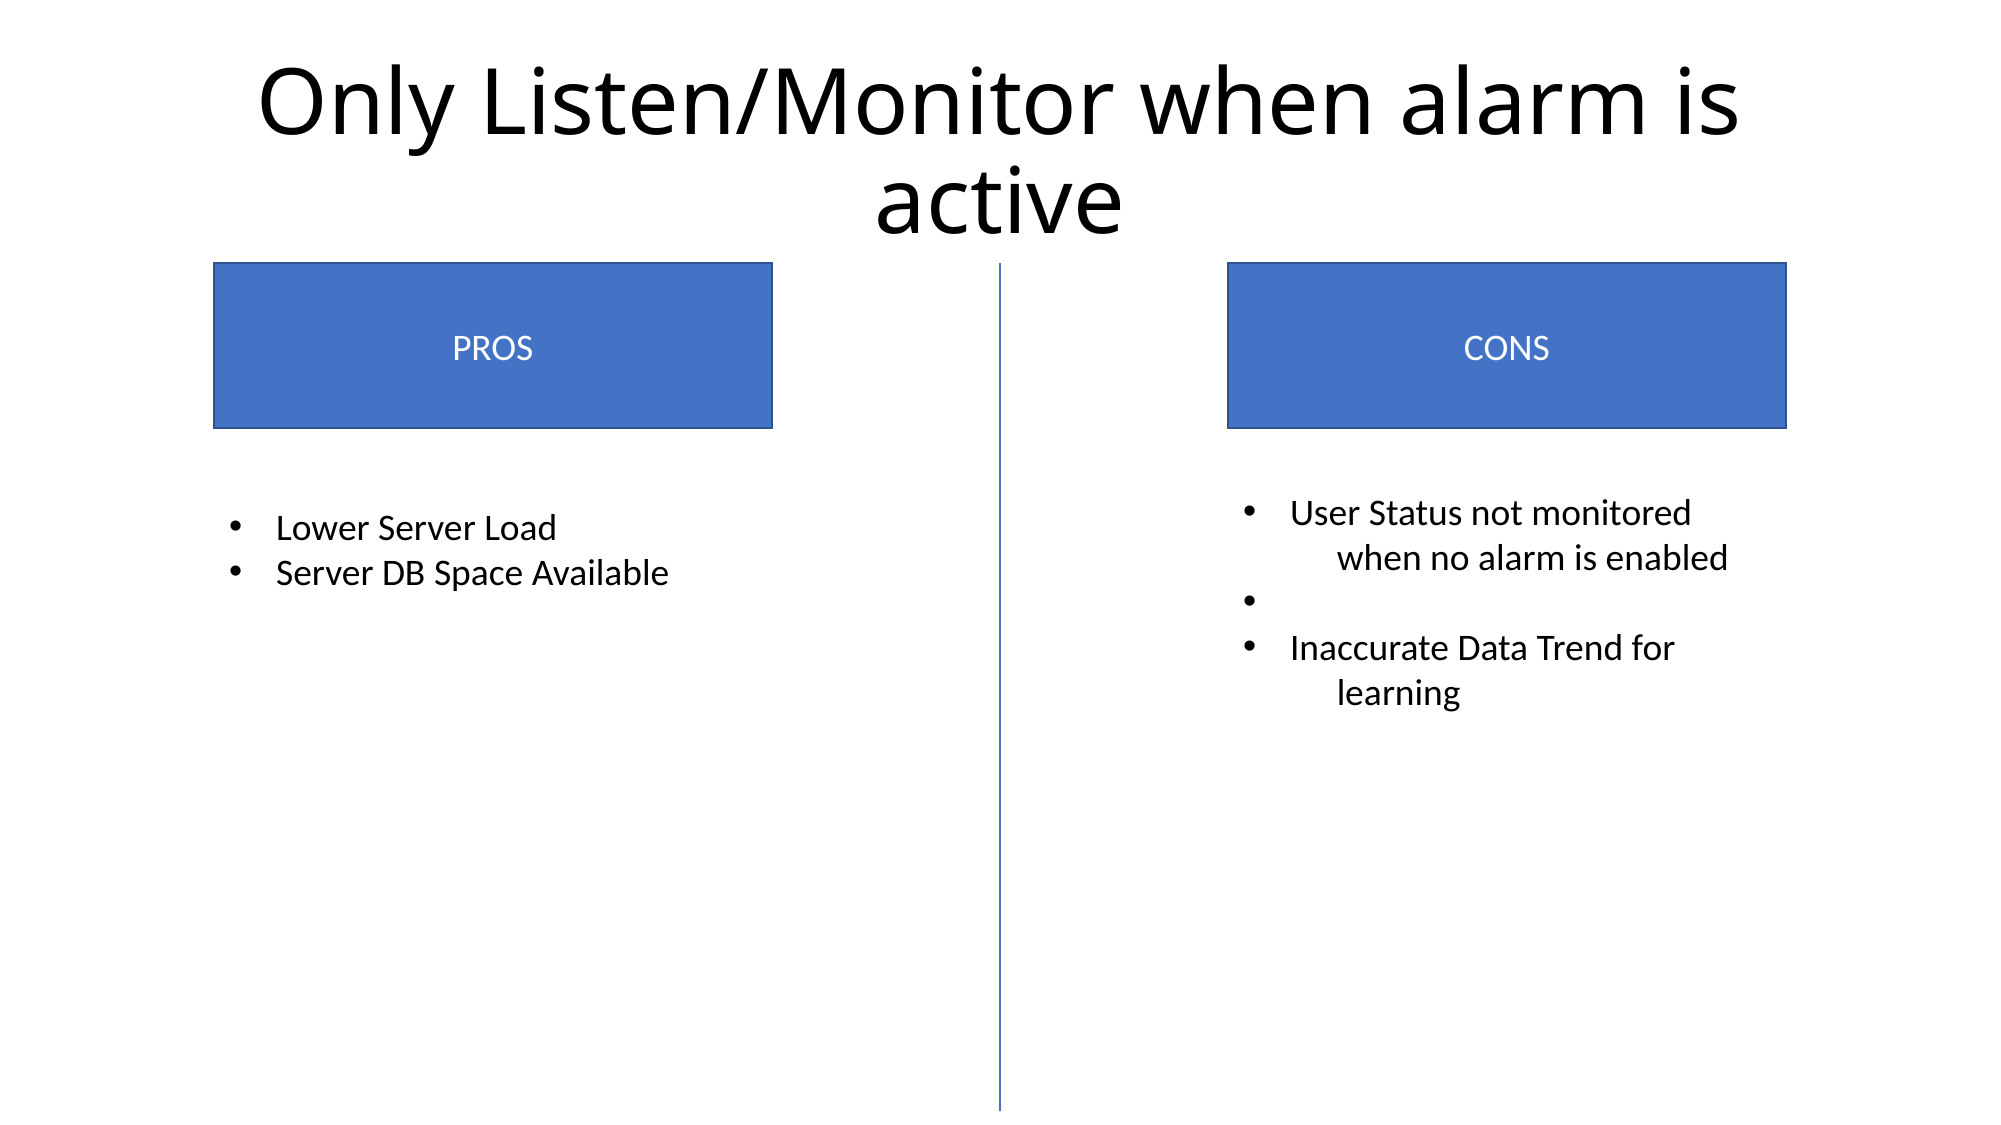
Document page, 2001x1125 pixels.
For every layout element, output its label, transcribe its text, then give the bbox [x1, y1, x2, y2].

text_box User Status not monitored when no alarm is enabled Inaccurate Data Trend for learning [1228, 480, 1786, 724]
title Only Listen/Monitor when alarm is active [137, 45, 1863, 264]
text_box CONS [1228, 263, 1786, 428]
text_box Lower Server Load Server DB Space Available [214, 495, 772, 602]
text_box PROS [214, 263, 772, 428]
